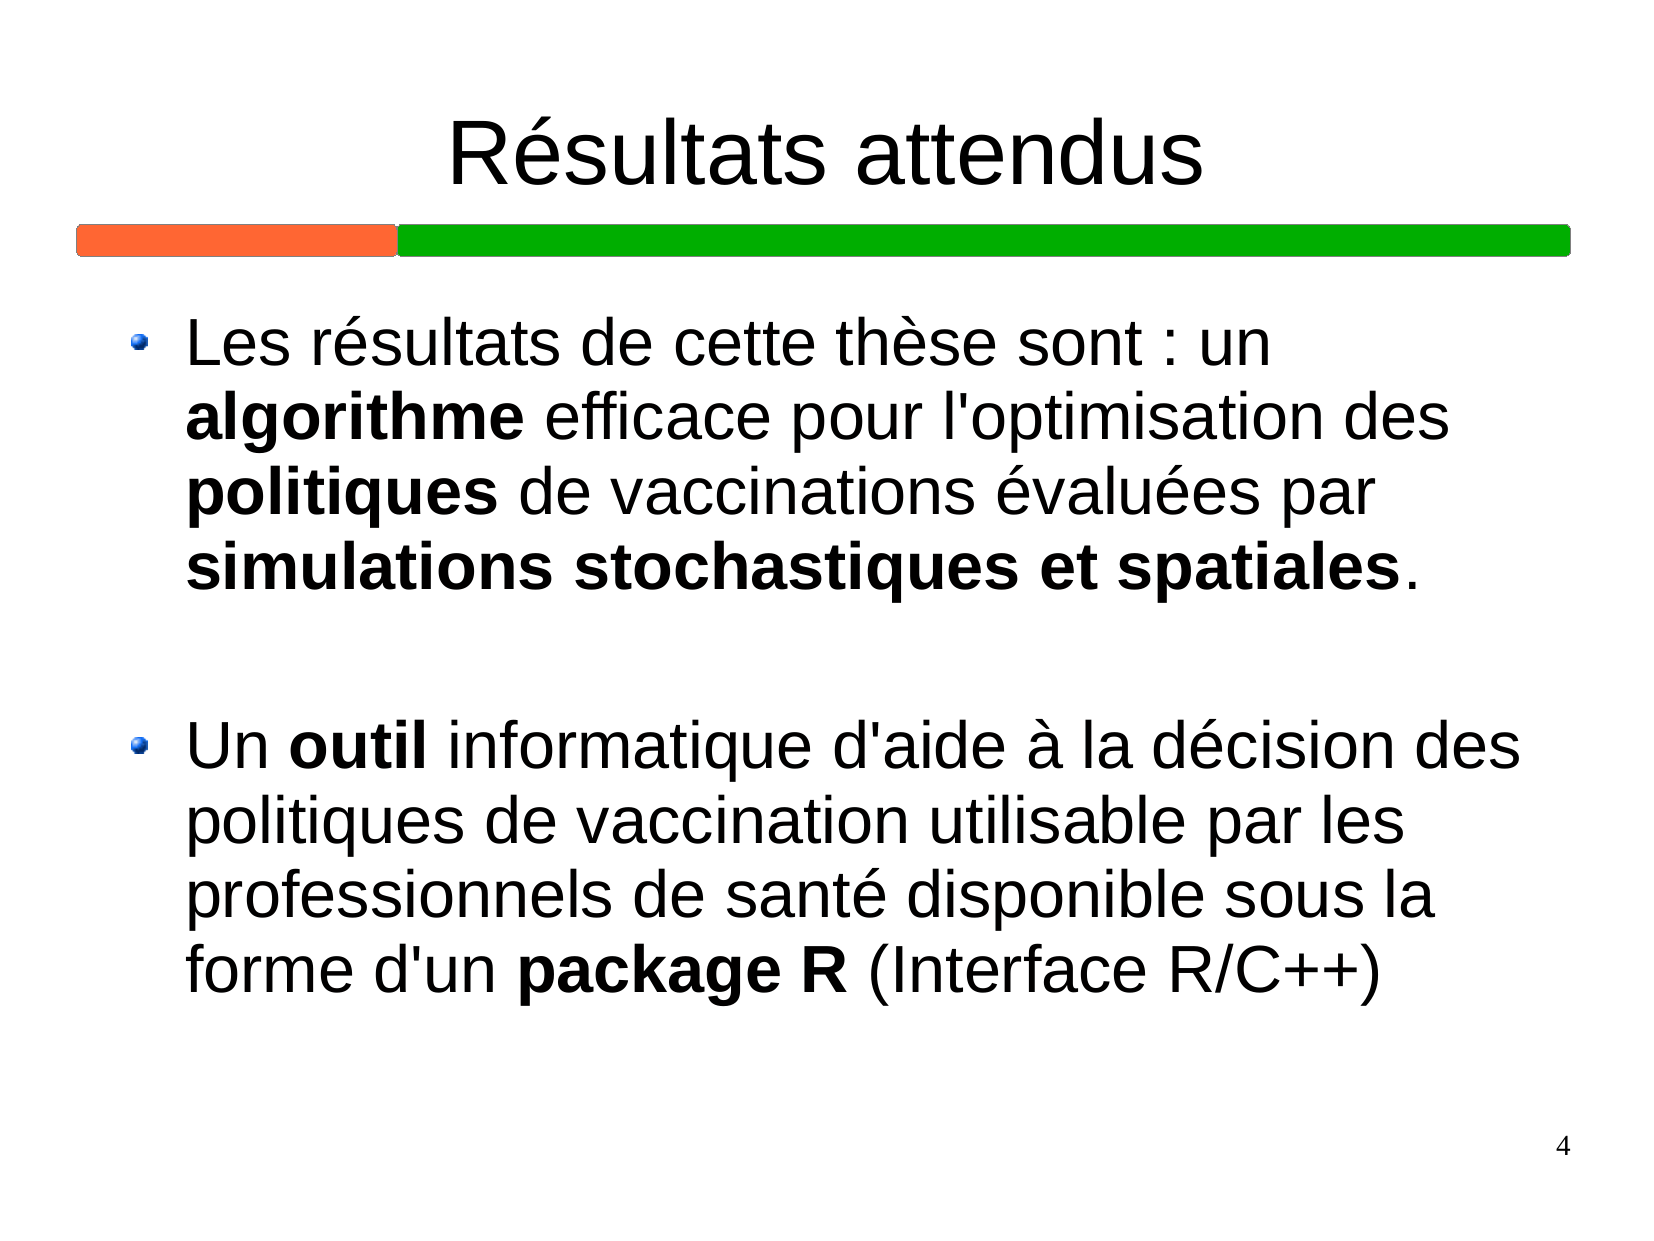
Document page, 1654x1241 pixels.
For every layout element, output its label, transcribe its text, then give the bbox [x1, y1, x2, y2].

title Résultats attendus [82, 49, 1571, 227]
text_box [76, 224, 1571, 257]
list Les résultats de cette thèse sont : un algorithme efficace pour l'optimisation des politiques de vaccinations évaluées par simulations stochastiques et spatiales. Un outil informatique d'aide à la décision des politiques de vaccination utilisable par les professionnels de santé disponible sous la forme d'un package R (Interface R/C++) [114, 304, 1570, 1024]
